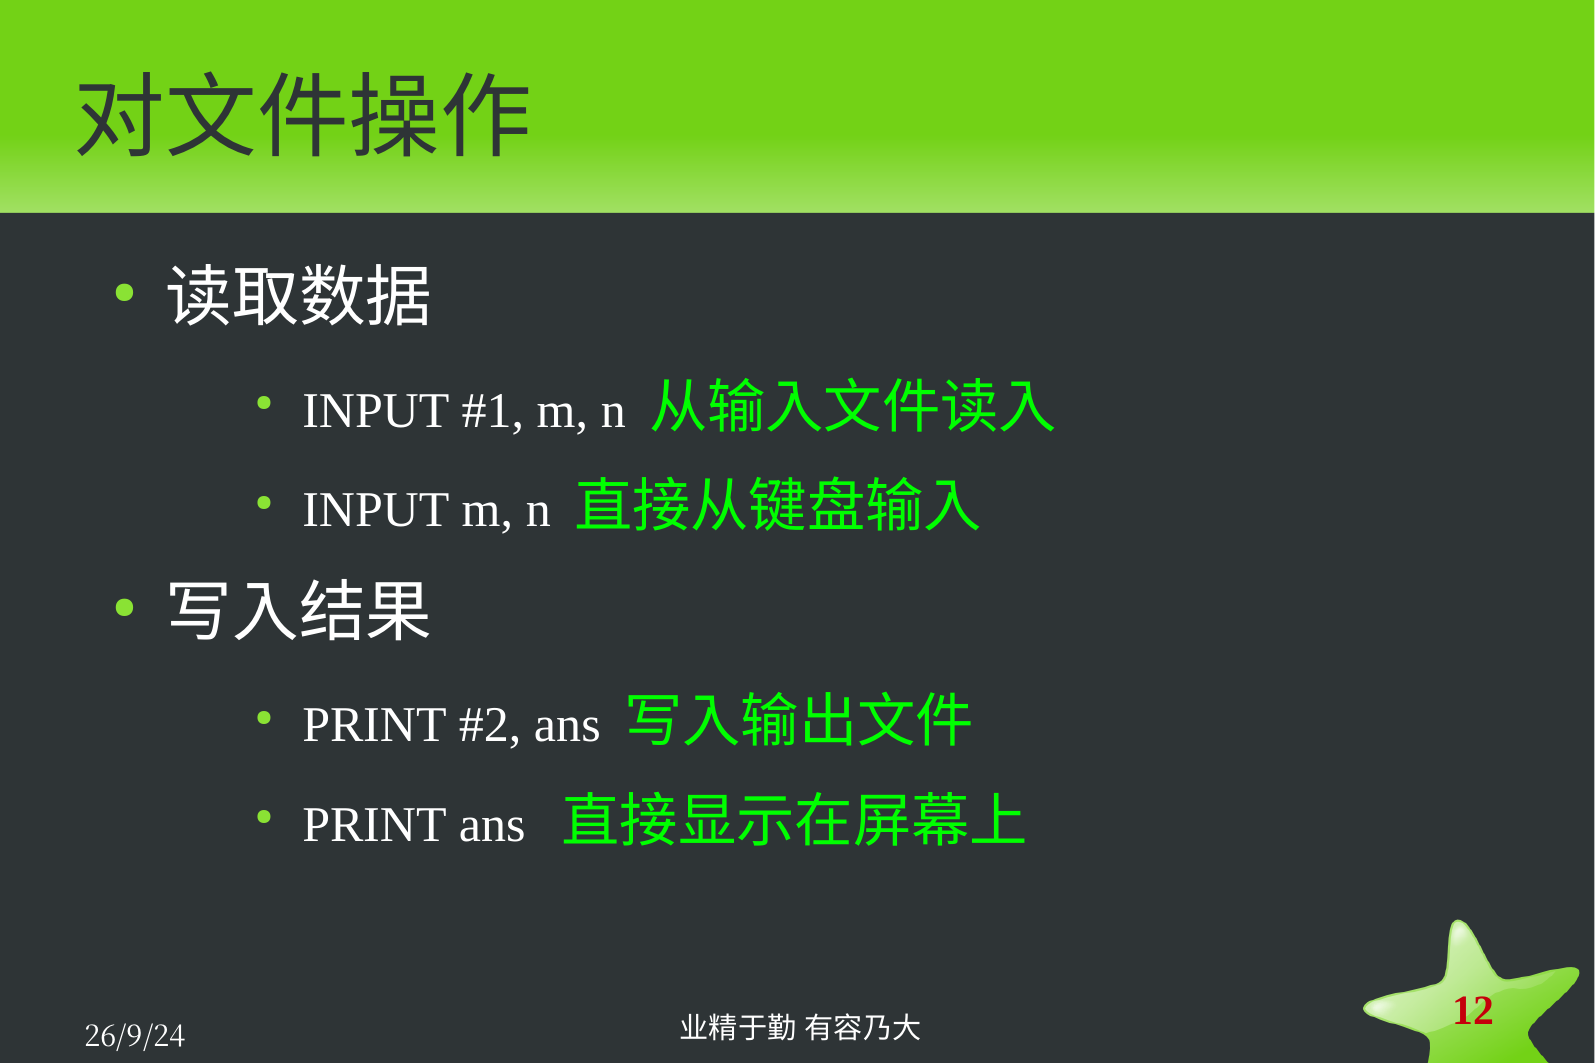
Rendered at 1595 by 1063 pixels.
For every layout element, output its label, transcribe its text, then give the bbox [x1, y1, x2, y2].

picture [0, 0, 1595, 1063]
list 读取数据 INPUT #1, m, n 从输入文件读入 INPUT m, n 直接从键盘输入 写入结果 PRINT #2, ans 写入输出文件 PRINT ans 直接显示在屏幕上 [79, 248, 1515, 951]
title 对文件操作 [74, 25, 1510, 203]
